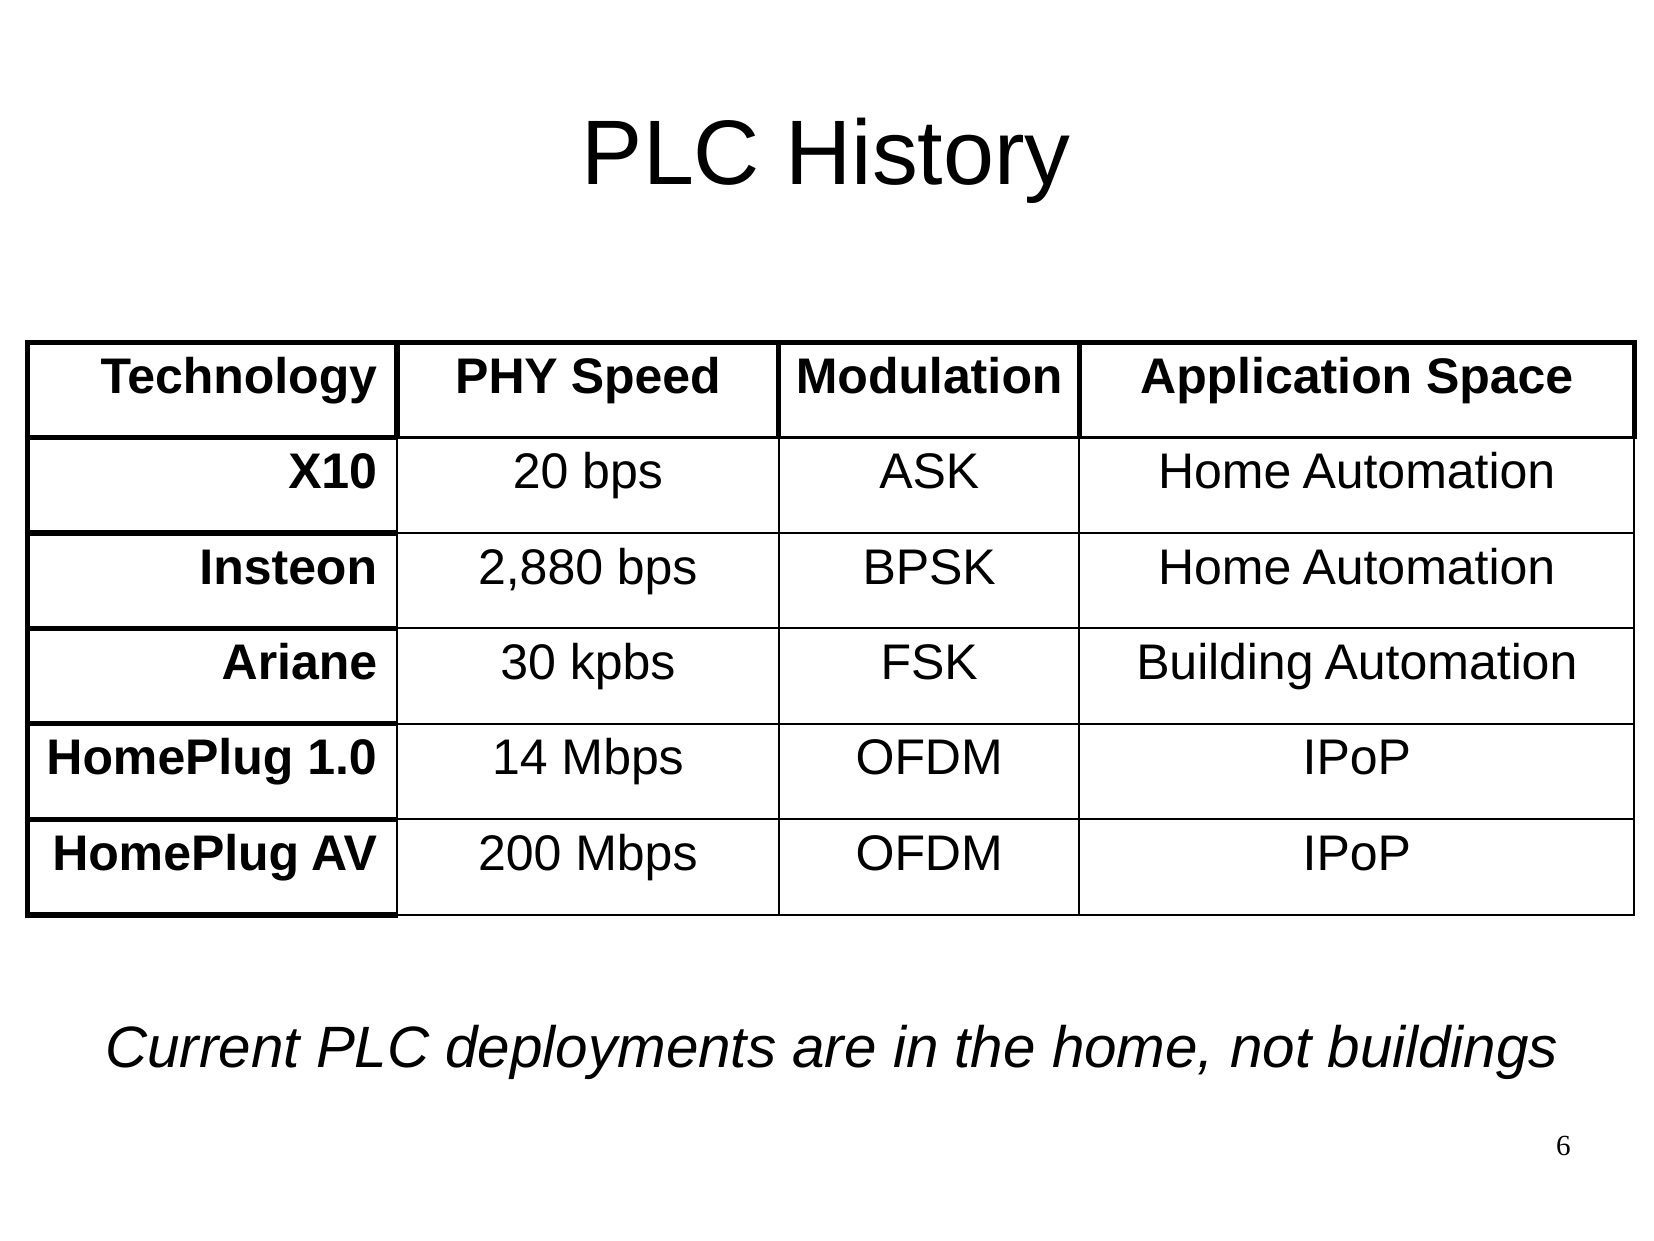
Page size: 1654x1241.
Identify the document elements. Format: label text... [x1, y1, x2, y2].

table_cell IPoP [1080, 725, 1633, 818]
table_cell 2,880 bps [398, 534, 778, 627]
table_cell IPoP [1080, 820, 1633, 914]
table_cell X10 [30, 440, 396, 530]
table_cell 20 bps [398, 439, 778, 532]
table_cell 30 kpbs [398, 629, 778, 723]
table_cell HomePlug 1.0 [30, 726, 396, 817]
table_cell Home Automation [1080, 439, 1633, 532]
table_cell HomePlug AV [30, 822, 396, 912]
title PLC History [82, 49, 1571, 257]
table_cell FSK [780, 629, 1078, 723]
text_box Current PLC deployments are in the home, not buildings [90, 1007, 1576, 1088]
table_cell Insteon [30, 536, 396, 626]
table_header Technology [30, 345, 394, 435]
table_cell 200 Mbps [398, 820, 778, 914]
table_header Modulation [781, 345, 1077, 436]
table_header PHY Speed [400, 345, 776, 436]
table_cell BPSK [780, 534, 1078, 627]
table_cell Ariane [30, 631, 396, 721]
table_cell OFDM [780, 725, 1078, 818]
table_header Application Space [1082, 345, 1632, 436]
table_cell 14 Mbps [398, 725, 778, 818]
table_cell ASK [780, 439, 1078, 532]
table_cell Building Automation [1080, 629, 1633, 723]
table_cell Home Automation [1080, 534, 1633, 627]
table_cell OFDM [780, 820, 1078, 914]
